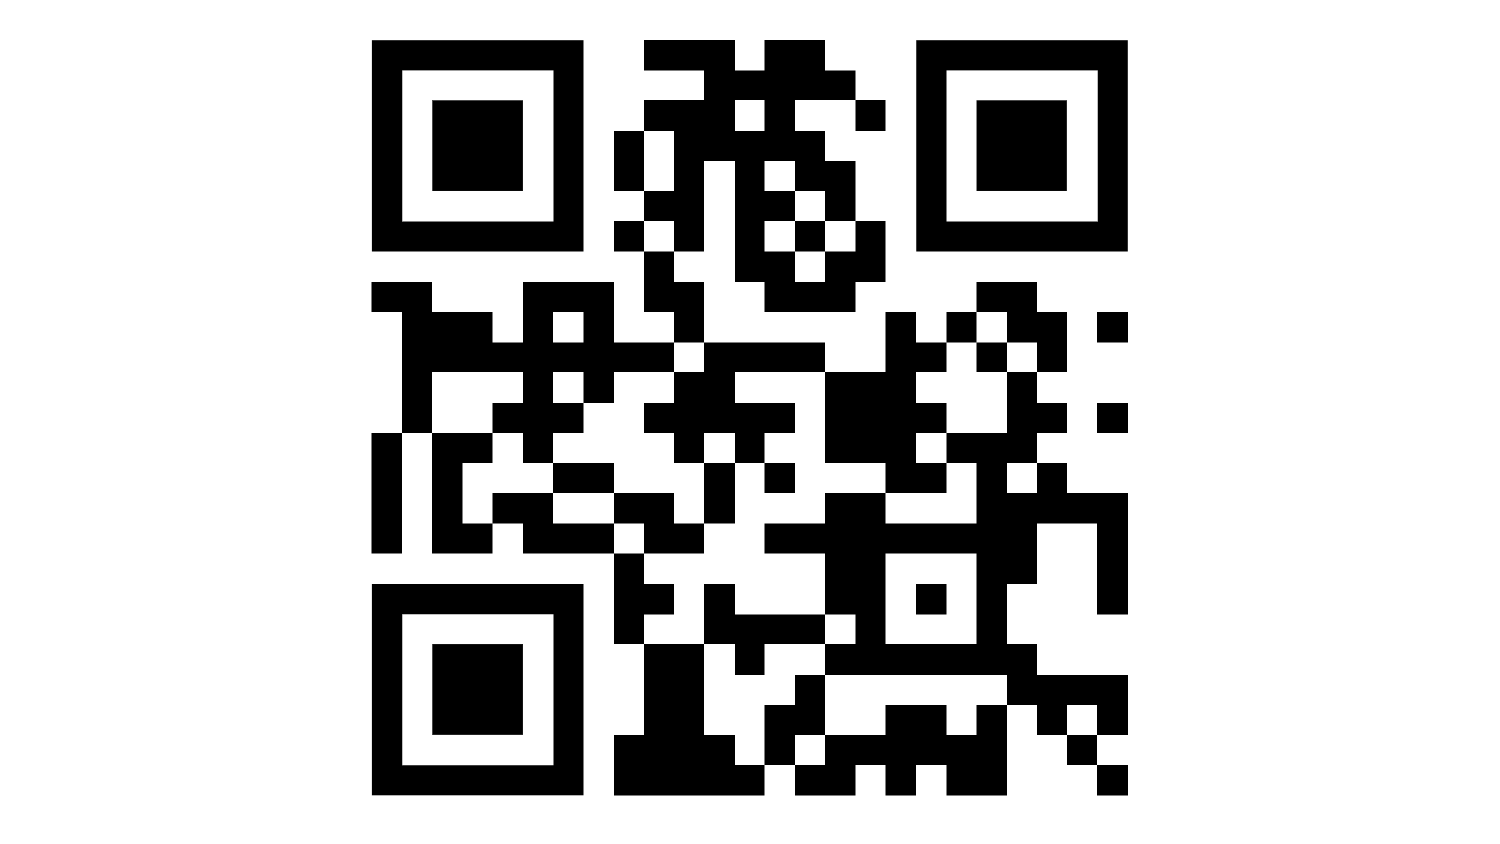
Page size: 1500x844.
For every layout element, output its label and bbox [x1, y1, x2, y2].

picture [355, 24, 1145, 819]
